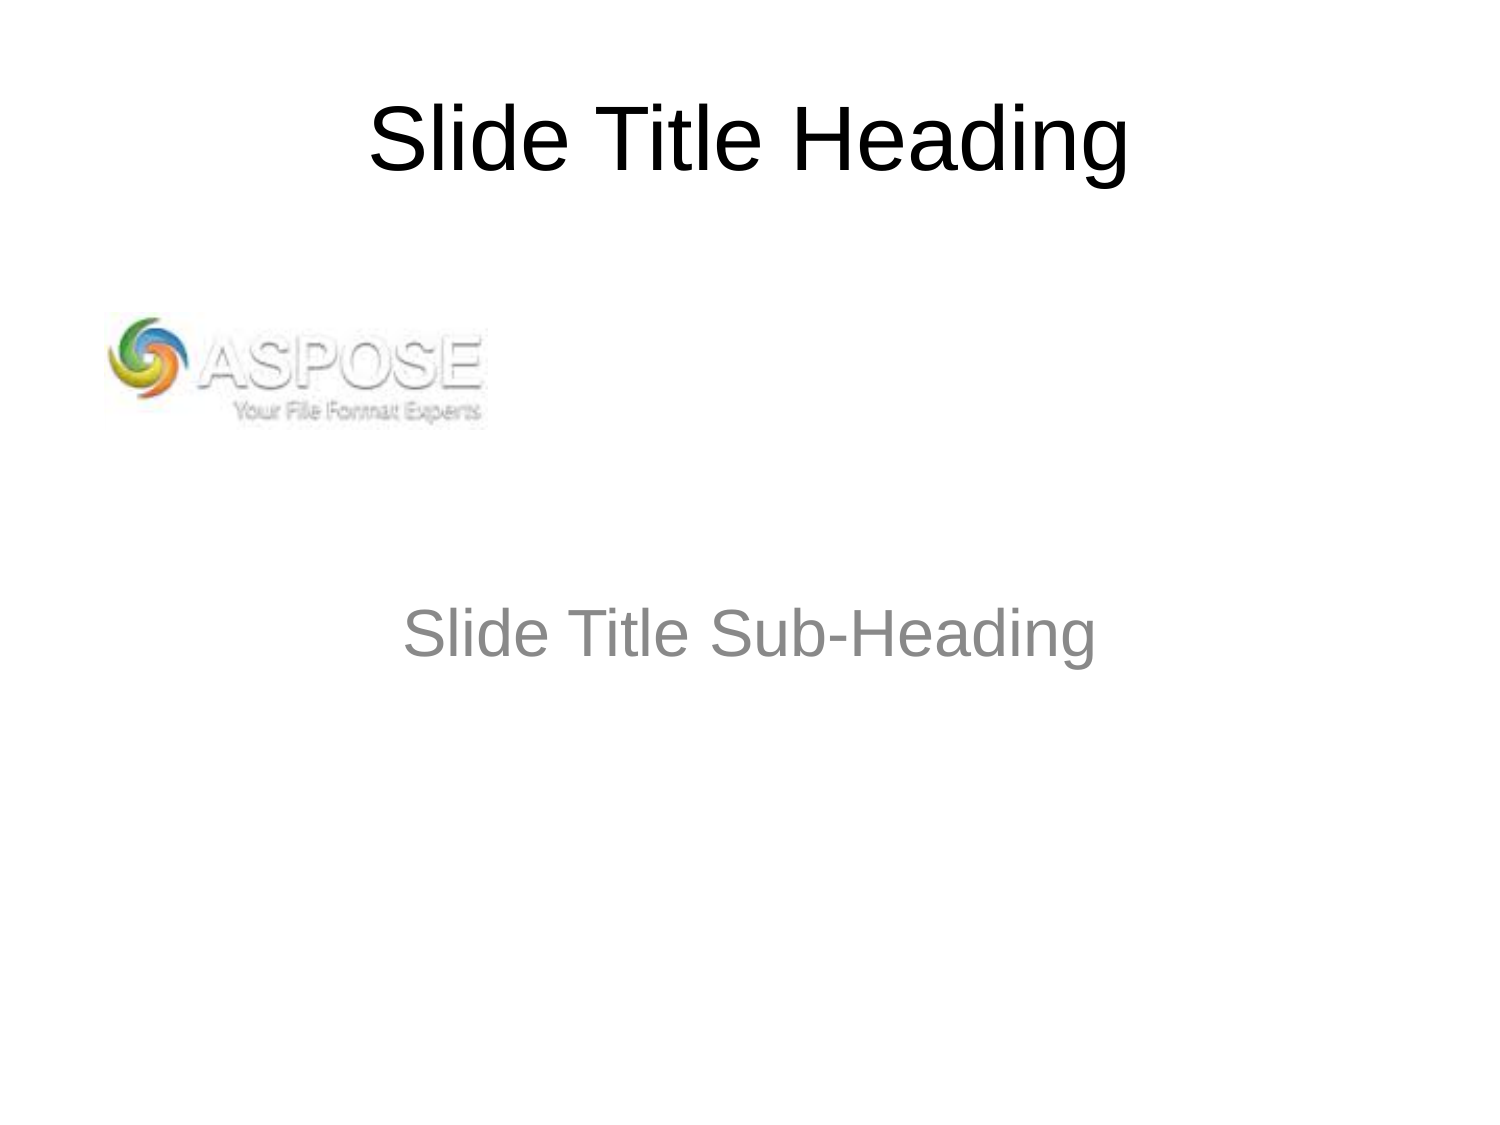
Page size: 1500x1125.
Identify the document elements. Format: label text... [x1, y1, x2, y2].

title Slide Title Heading [75, 45, 1425, 233]
subtitle Slide Title Sub-Heading [75, 262, 1425, 1005]
picture [104, 312, 488, 430]
